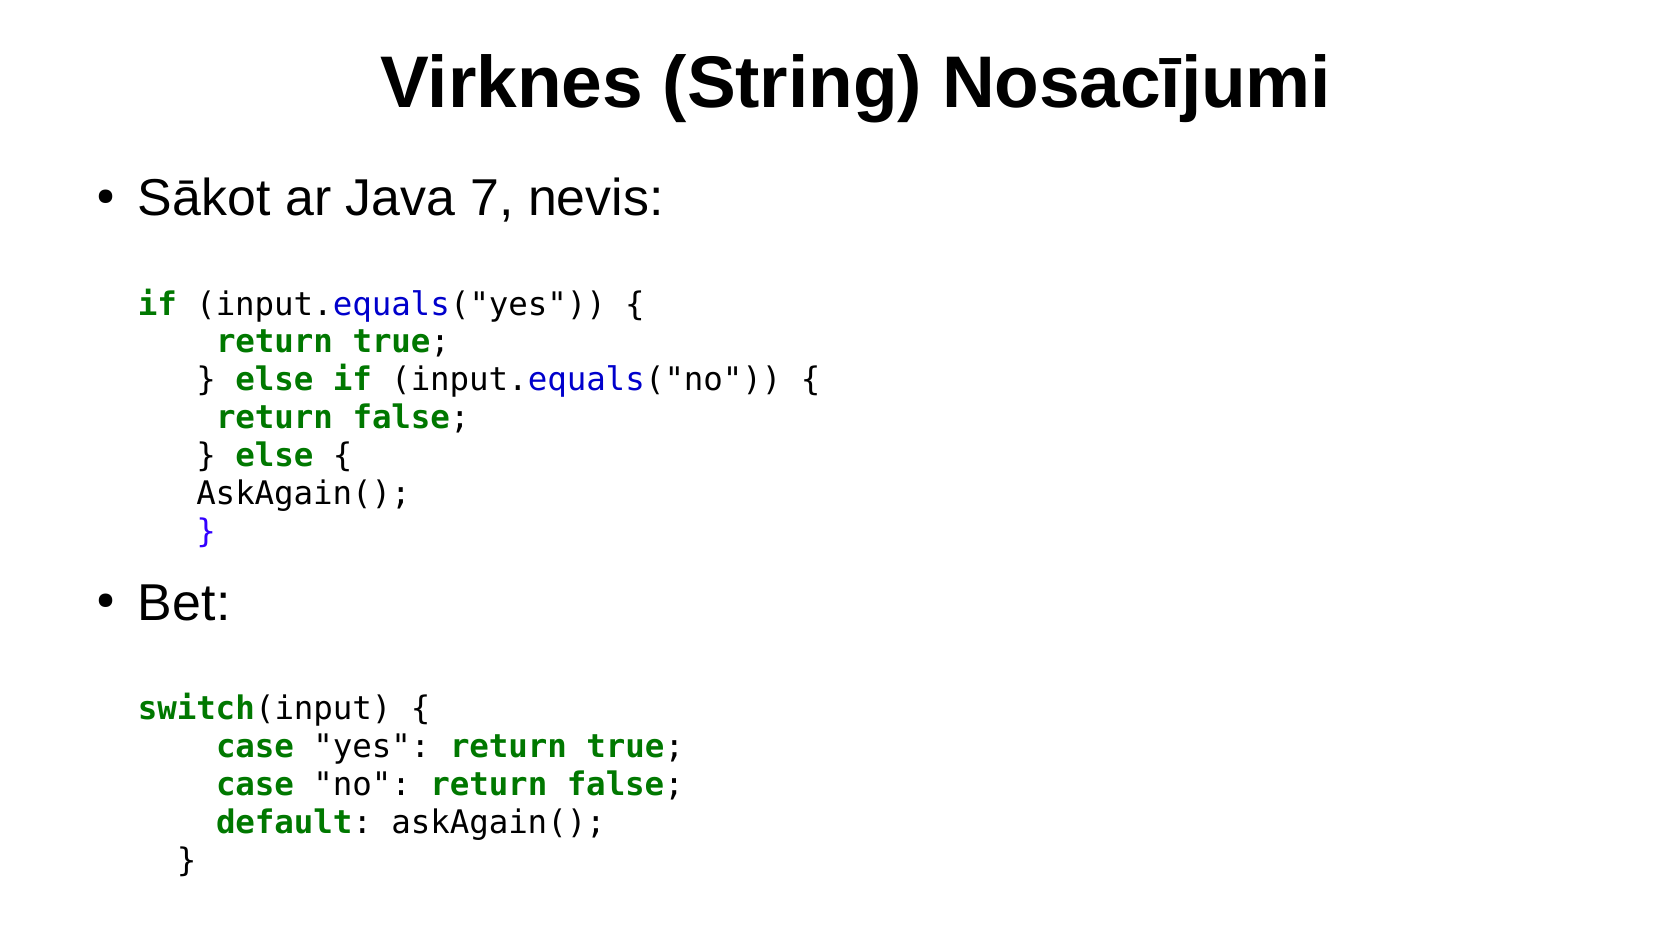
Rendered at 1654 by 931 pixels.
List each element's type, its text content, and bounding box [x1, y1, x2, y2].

list Sākot ar Java 7, nevis: if (input.equals("yes")) { return true; } else if (input.equals("no")) { return false; } else { AskAgain(); } Bet: switch(input) { case "yes": return true; case "no": return false; default: askAgain(); } [82, 168, 1538, 889]
title Virknes (String) Nosacījumi [82, 29, 1630, 134]
